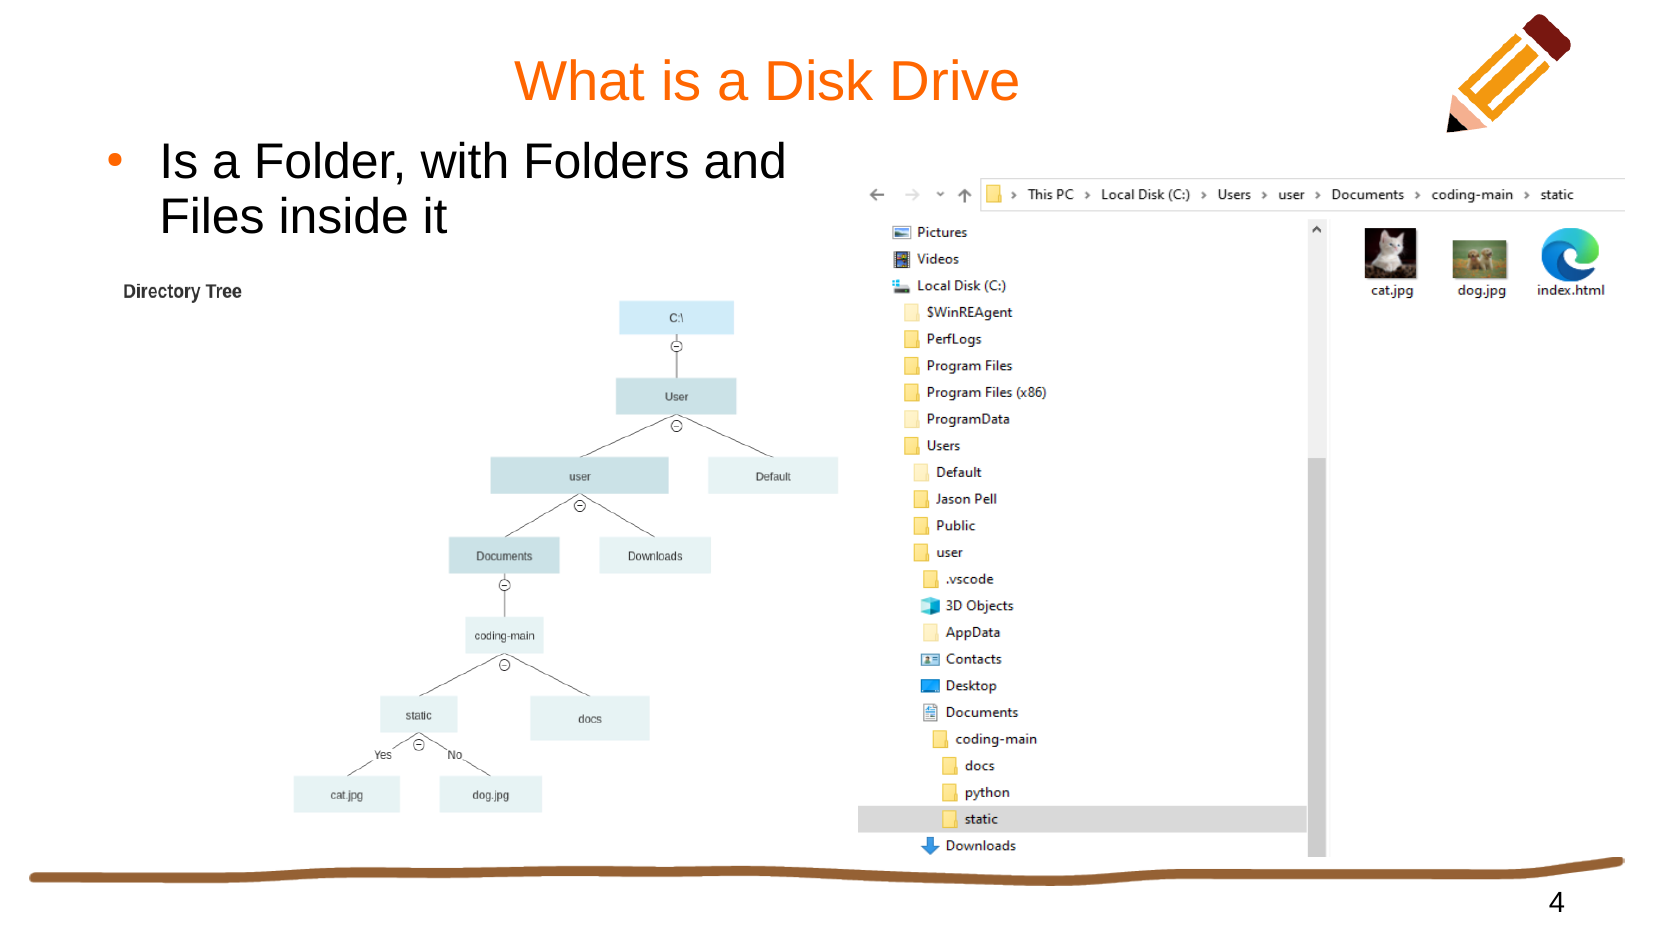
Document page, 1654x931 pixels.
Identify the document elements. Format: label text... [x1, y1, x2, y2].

picture [88, 265, 846, 827]
title What is a Disk Drive [88, 29, 1447, 133]
picture [29, 177, 1625, 886]
picture [1446, 14, 1571, 133]
list Is a Folder, with Folders and Files inside it [88, 132, 809, 265]
